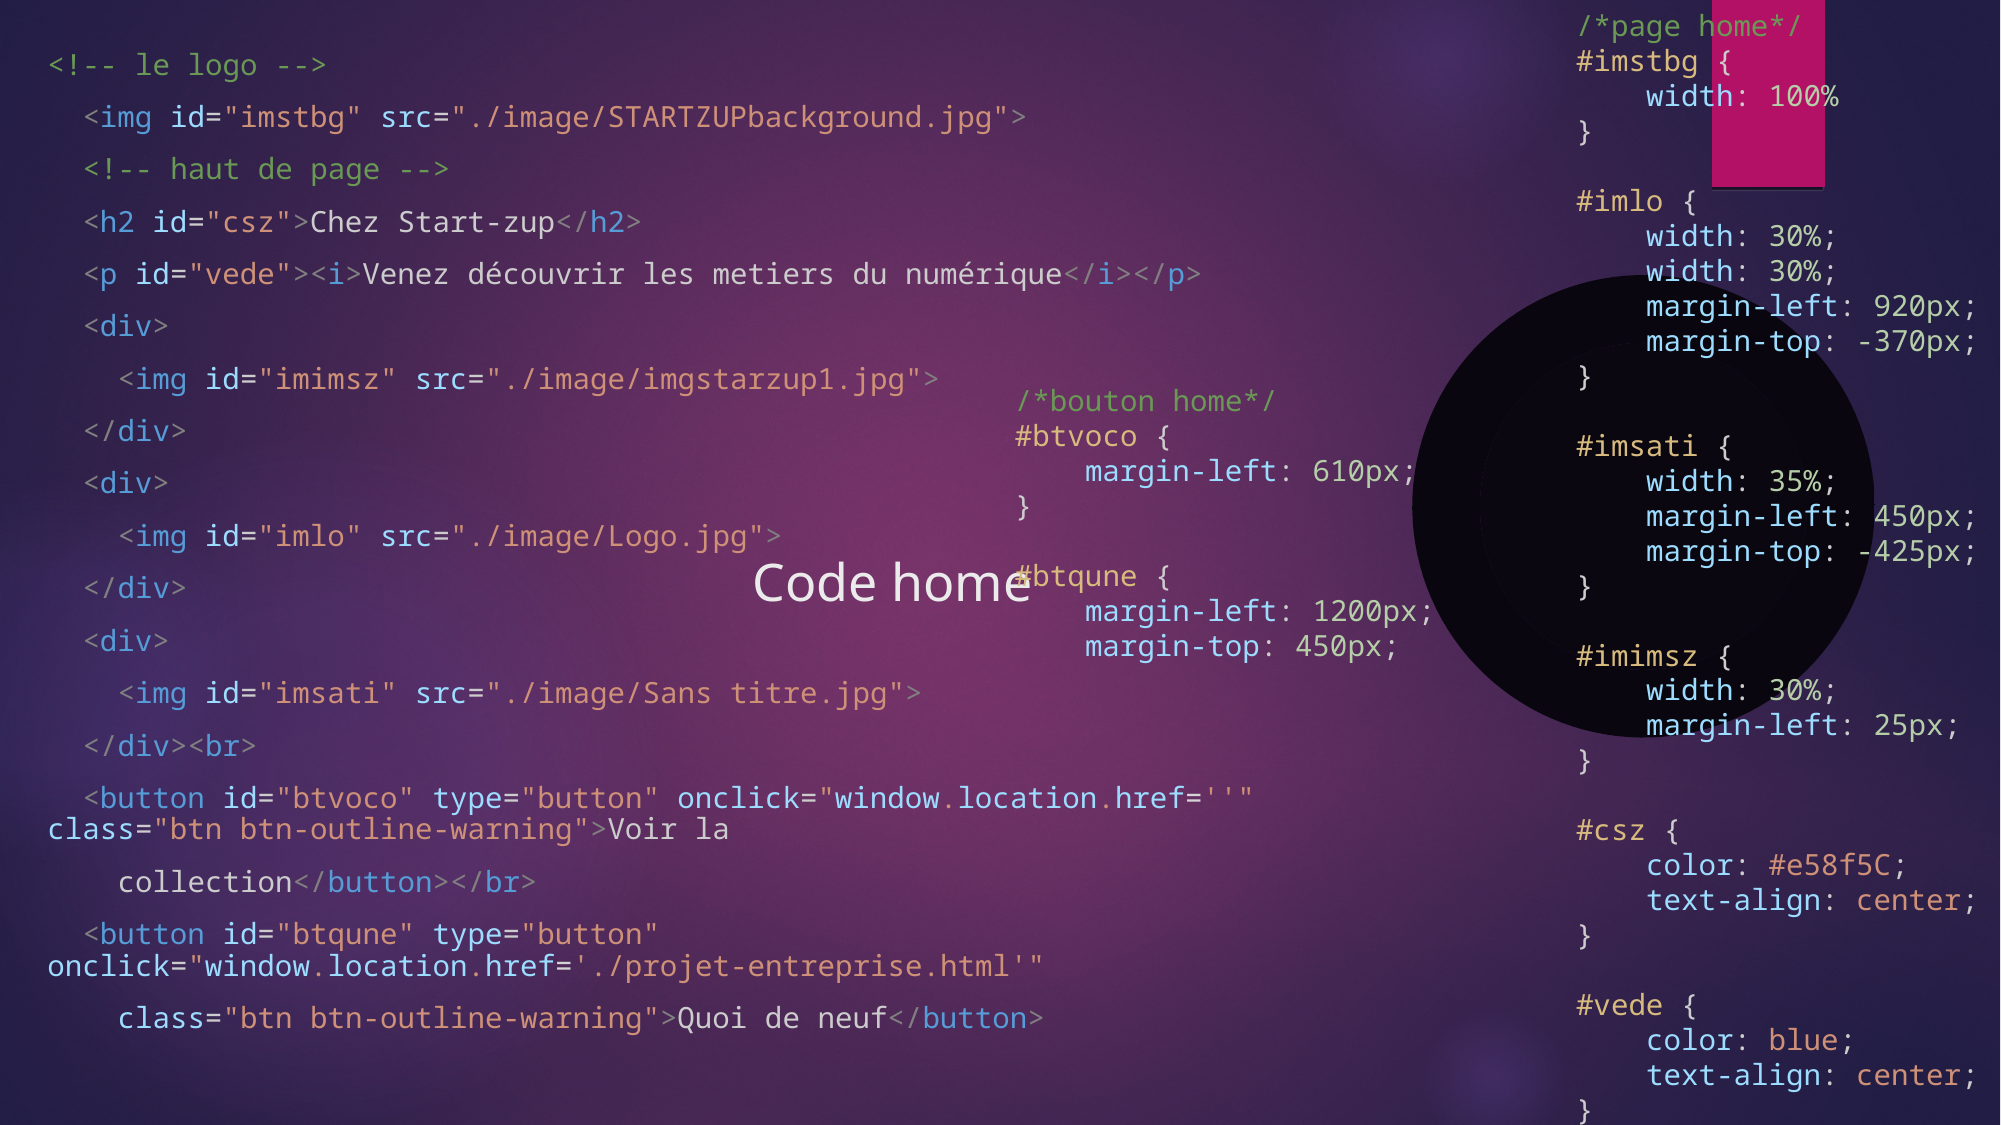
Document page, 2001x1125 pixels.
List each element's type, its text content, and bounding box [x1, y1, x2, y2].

text_box /*page home*/ #imstbg { width: 100% } #imlo { width: 30%; width: 30%; margin-left: 920px; margin-top: -370px; } #imsati { width: 35%; margin-left: 450px; margin-top: -425px; } #imimsz { width: 30%; margin-left: 25px; } #csz { color: #e58f5C; text-align: center; } #vede { color: blue; text-align: center; } [1561, 0, 1996, 1125]
text_box /*bouton home*/ #btvoco { margin-left: 610px; } #btqune { margin-left: 1200px; margin-top: 450px; [999, 374, 1561, 673]
list <!-- le logo --> <img id="imstbg" src="./image/STARTZUPbackground.jpg"> <!-- haut de page --> <h2 id="csz">Chez Start-zup</h2> <p id="vede"><i>Venez découvrir les metiers du numérique</i></p> <div> <img id="imimsz" src="./image/imgstarzup1.jpg"> </div> <div> <img id="imlo" src="./image/Logo.jpg"> </div> <div> <img id="imsati" src="./image/Sans titre.jpg"> </div><br> <button id="btvoco" type="button" onclick="window.location.href=''" class="btn btn-outline-warning">Voir la collection</button></br> <button id="btqune" type="button" onclick="window.location.href='./projet-entreprise.html'" class="btn btn-outline-warning">Quoi de neuf</button> [32, 42, 1291, 1093]
